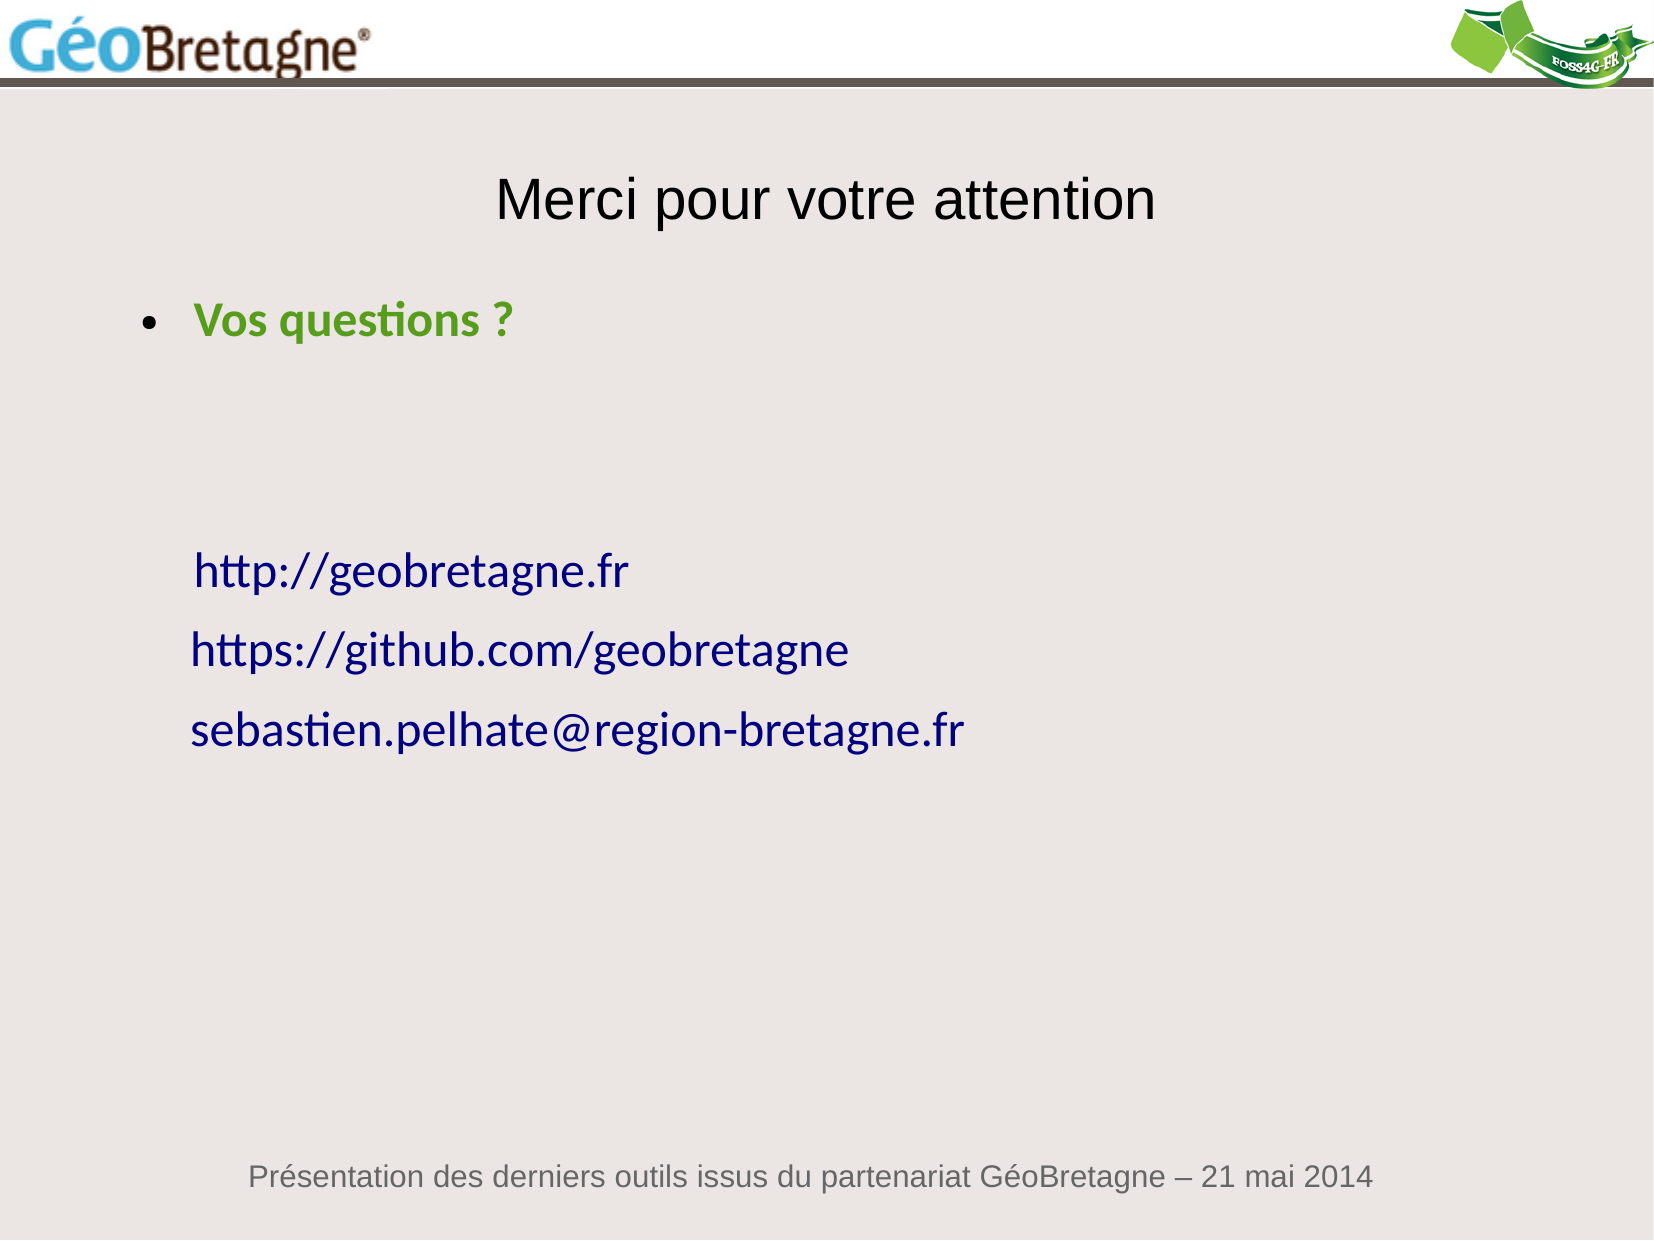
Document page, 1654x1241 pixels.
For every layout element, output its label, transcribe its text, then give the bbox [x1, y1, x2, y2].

title Merci pour votre attention [177, 102, 1477, 296]
picture [0, 0, 388, 78]
list Vos questions ? http://geobretagne.fr https://github.com/geobretagne sebastien.pelhate@region-bretagne.fr [122, 299, 1654, 1150]
picture [1449, 0, 1654, 89]
